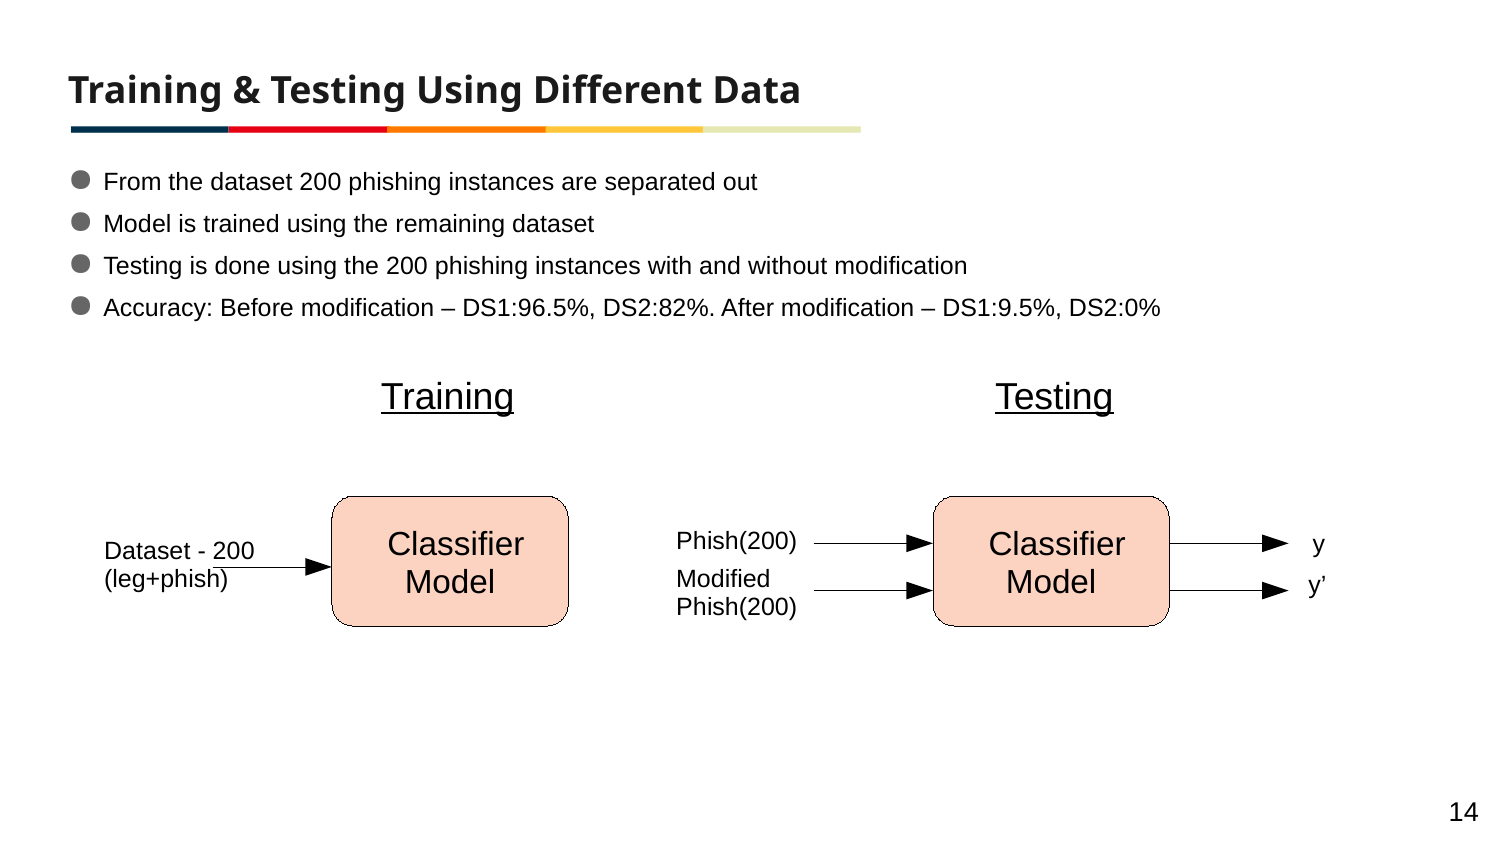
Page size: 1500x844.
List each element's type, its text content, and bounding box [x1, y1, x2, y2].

text_box Testing [980, 368, 1129, 426]
text_box Dataset - 200 (leg+phish) [89, 529, 319, 626]
text_box Phish(200) [661, 519, 820, 557]
text_box Modified Phish(200) [661, 557, 820, 629]
text_box Training [366, 368, 530, 426]
text_box y [1298, 521, 1347, 563]
text_box From the dataset 200 phishing instances are separated out Model is trained using the remaining dataset Testing is done using the 200 phishing instances with and without modification Accuracy: Before modification – DS1:96.5%, DS2:82%. After modification – DS1:9.5%, DS2:0% [53, 116, 1471, 749]
slide_number <number> [1403, 779, 1494, 844]
text_box Training & Testing Using Different Data [53, 59, 1300, 116]
text_box Classifier Model [933, 496, 1170, 627]
text_box y’ [1293, 563, 1354, 606]
text_box Classifier Model [331, 496, 569, 627]
